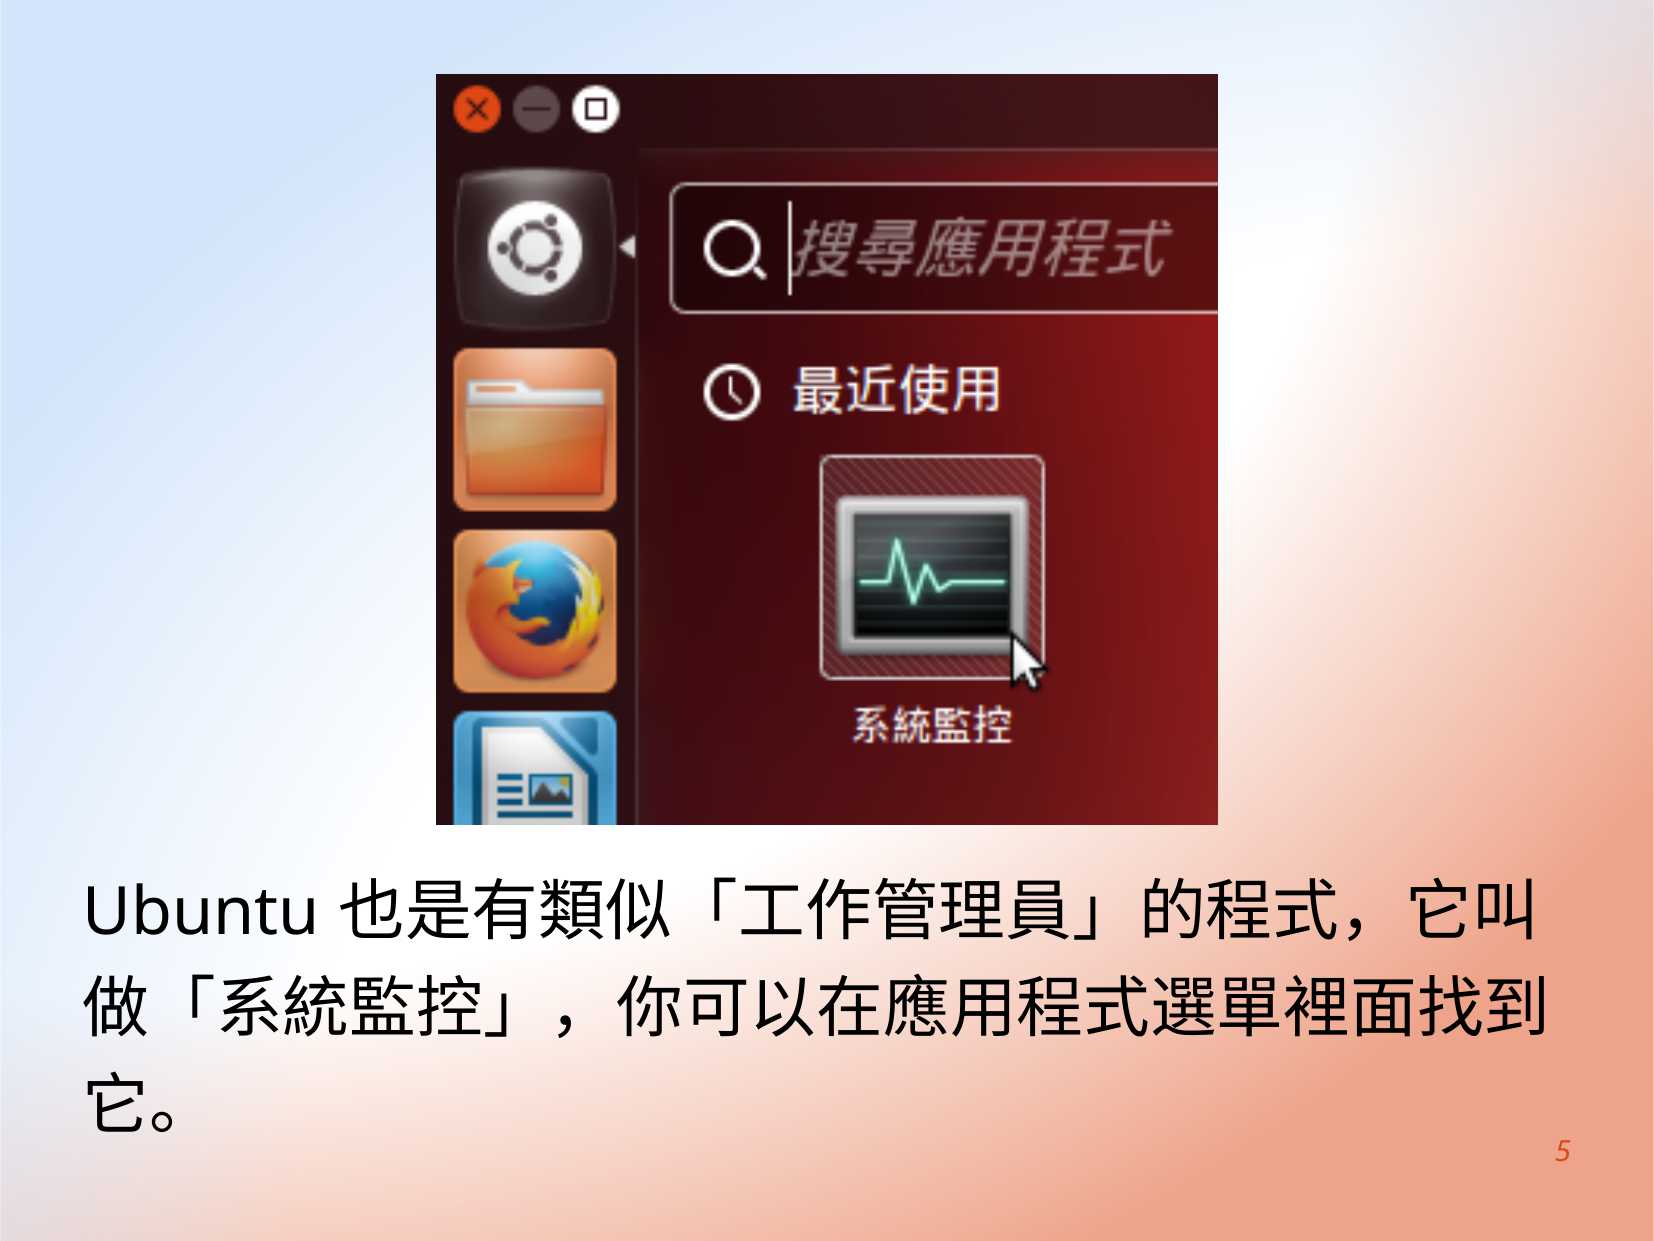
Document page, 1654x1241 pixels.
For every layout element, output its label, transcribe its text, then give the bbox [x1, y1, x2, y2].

list Ubuntu也是有類似「工作管理員」的程式，它叫做「系統監控」，你可以在應用程式選單裡面找到它。 [82, 857, 1571, 1201]
picture [0, 0, 1654, 1241]
